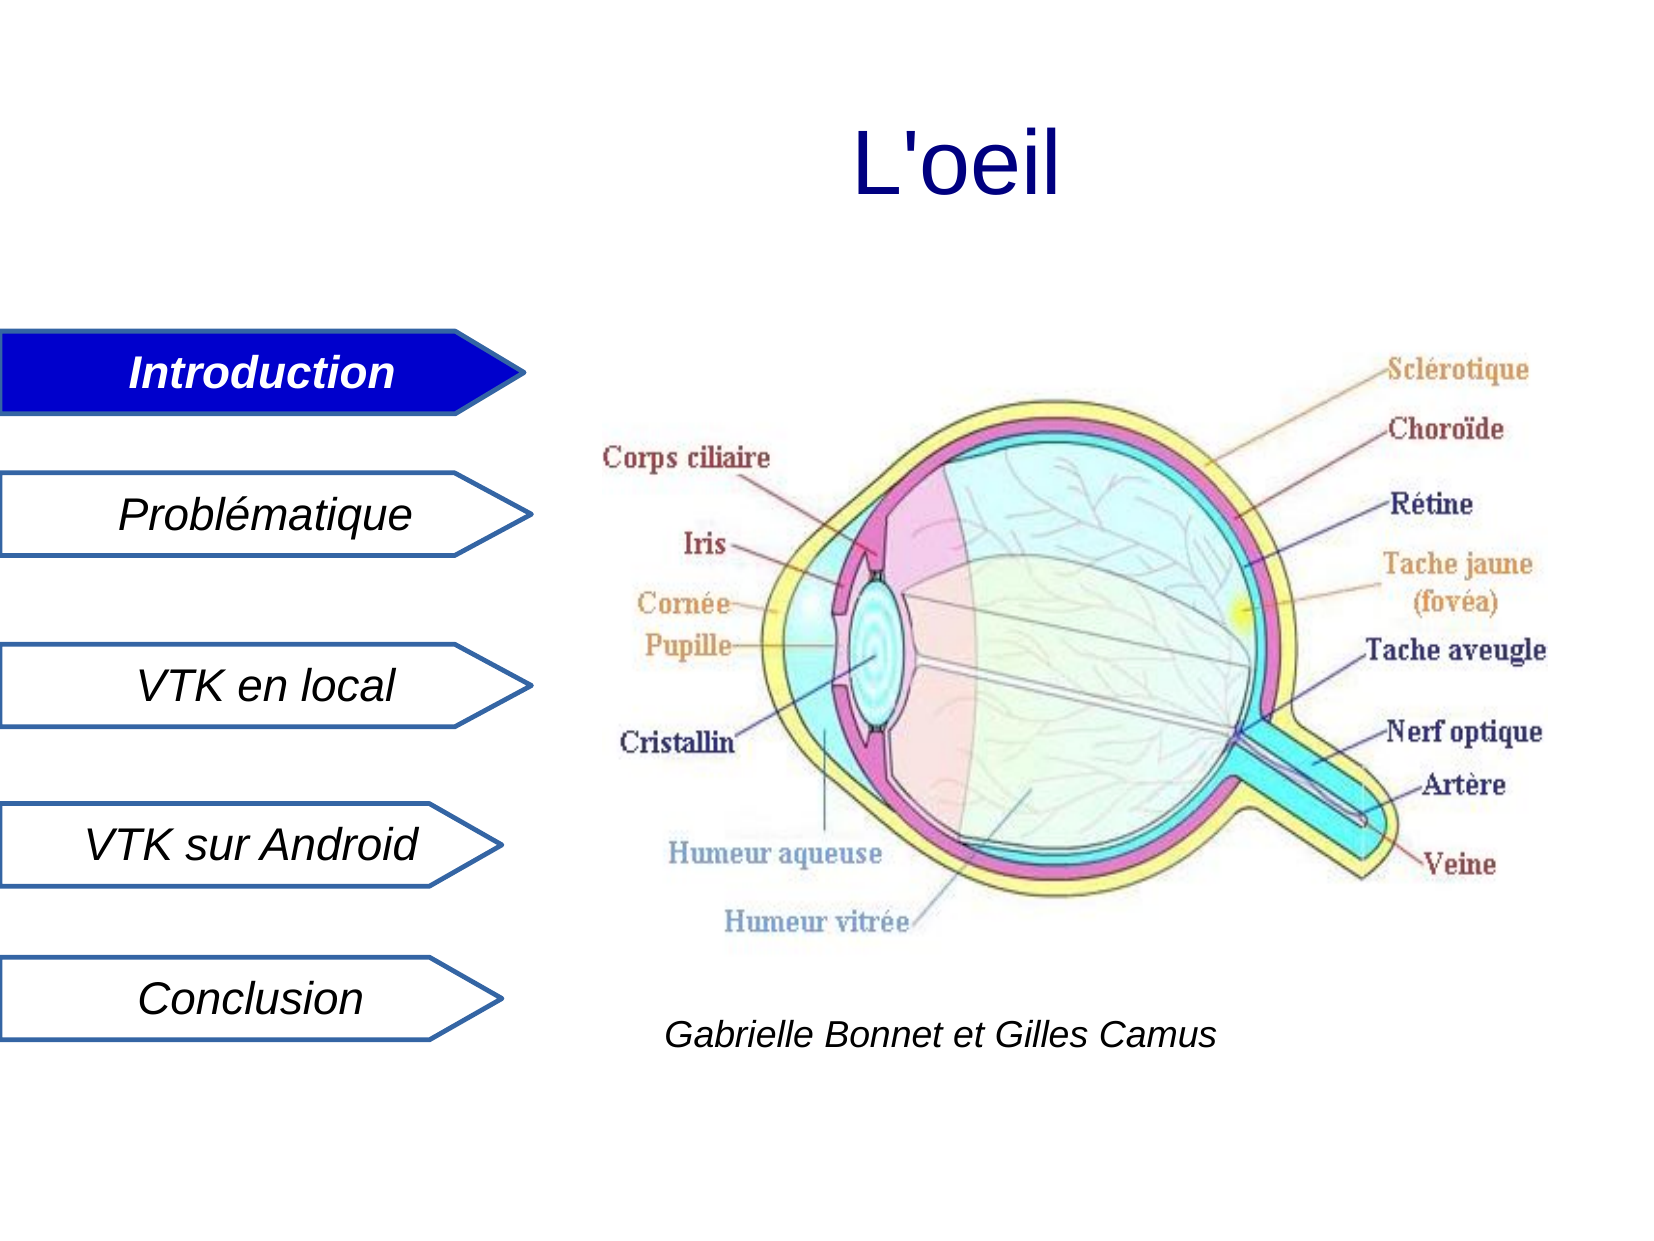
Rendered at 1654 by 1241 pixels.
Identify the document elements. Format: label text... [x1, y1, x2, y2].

text_box Introduction [0, 331, 525, 414]
title L'oeil [212, 59, 1654, 267]
text_box Problématique [0, 472, 532, 556]
text_box VTK en local [0, 644, 532, 727]
text_box Conclusion [0, 957, 502, 1040]
picture [602, 318, 1548, 981]
text_box Gabrielle Bonnet et Gilles Camus [649, 1006, 1233, 1063]
text_box VTK sur Android [0, 803, 502, 887]
